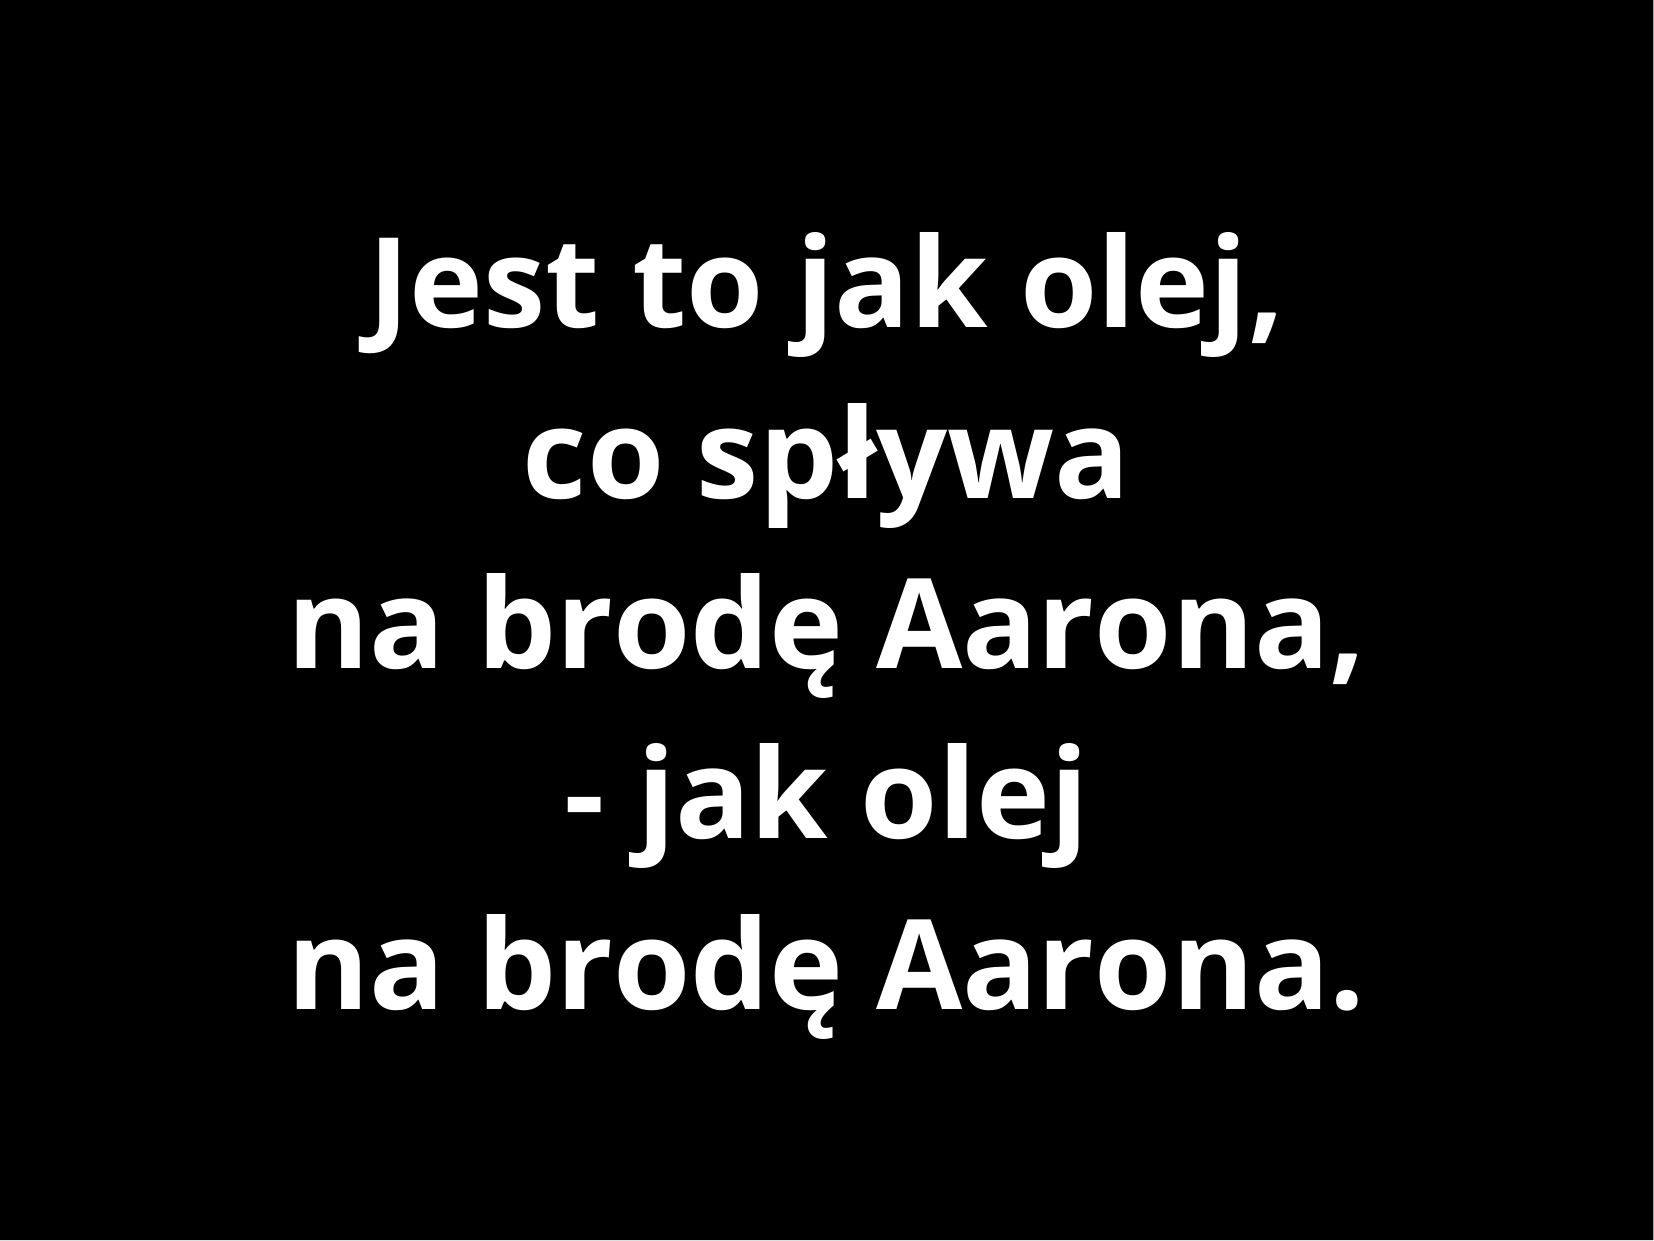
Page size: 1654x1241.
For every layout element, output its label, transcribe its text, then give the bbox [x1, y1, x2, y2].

title Jest to jak olej, co spływa na brodę Aarona, - jak olej na brodę Aarona. [0, 0, 1654, 1241]
